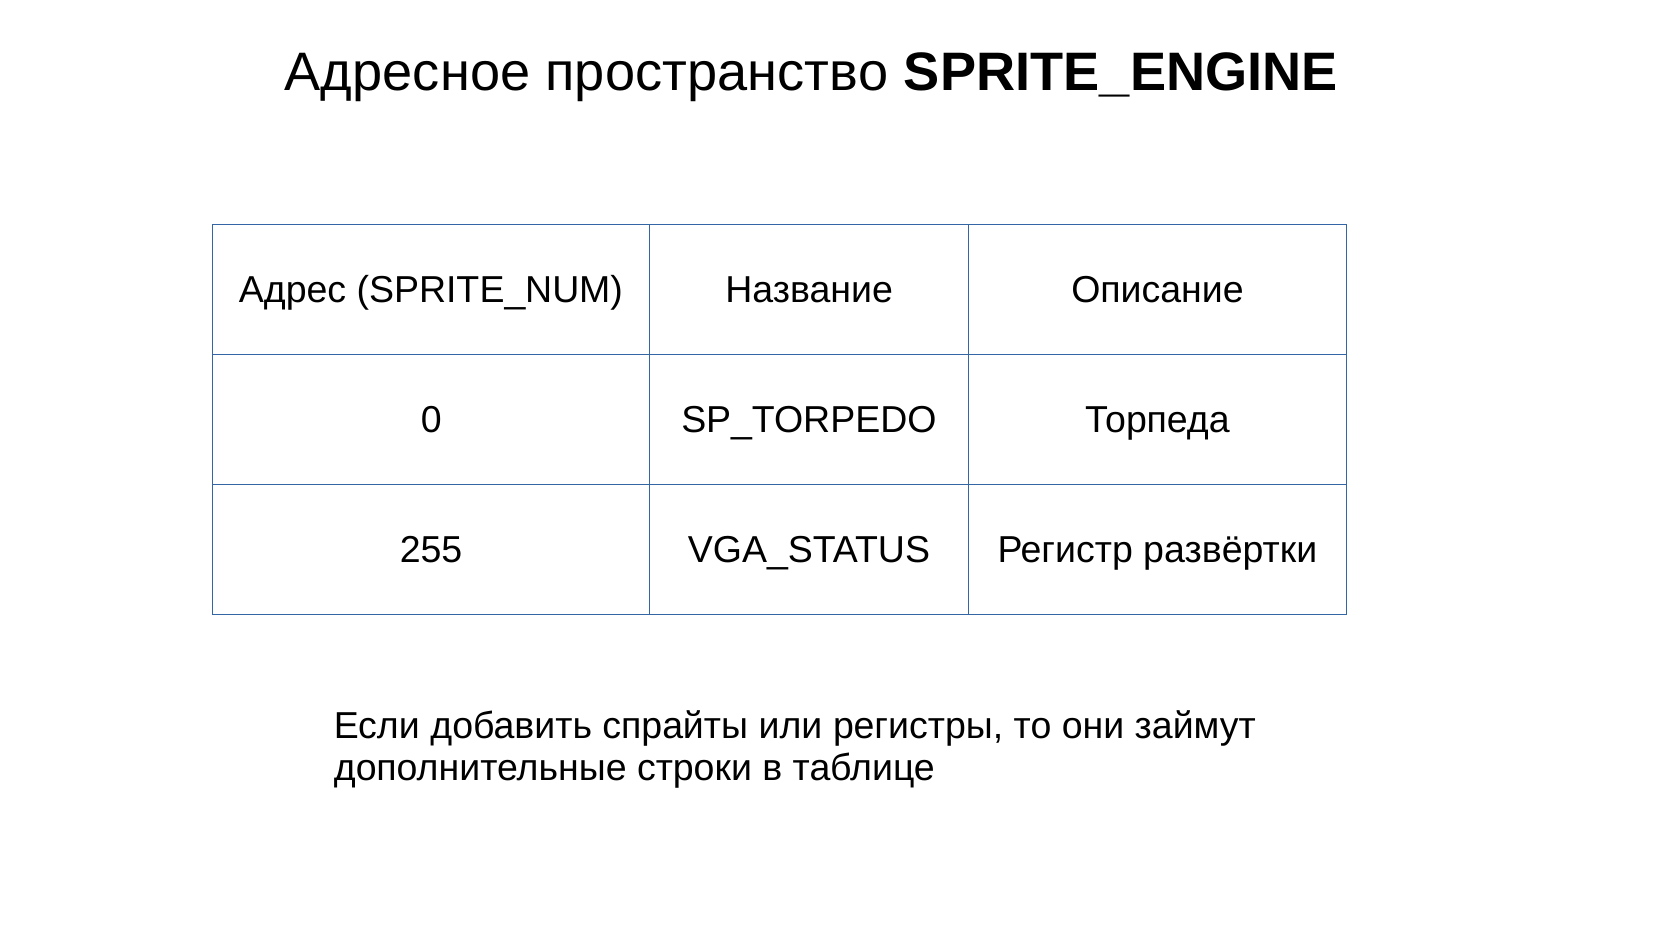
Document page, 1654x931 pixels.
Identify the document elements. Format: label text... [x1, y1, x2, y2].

text_box Торпеда [969, 354, 1347, 484]
text_box 0 [212, 354, 650, 484]
text_box Регистр развёртки [969, 484, 1347, 615]
text_box Адрес (SPRITE_NUM) [212, 224, 650, 354]
text_box SP_TORPEDO [650, 354, 969, 484]
title Адресное пространство SPRITE_ENGINE [82, 37, 1571, 107]
text_box Если добавить спрайты или регистры, то они займут дополнительные строки в таблице [318, 696, 1441, 875]
text_box VGA_STATUS [650, 484, 969, 615]
text_box Описание [969, 224, 1347, 354]
text_box Название [650, 224, 969, 354]
text_box 255 [212, 484, 650, 615]
